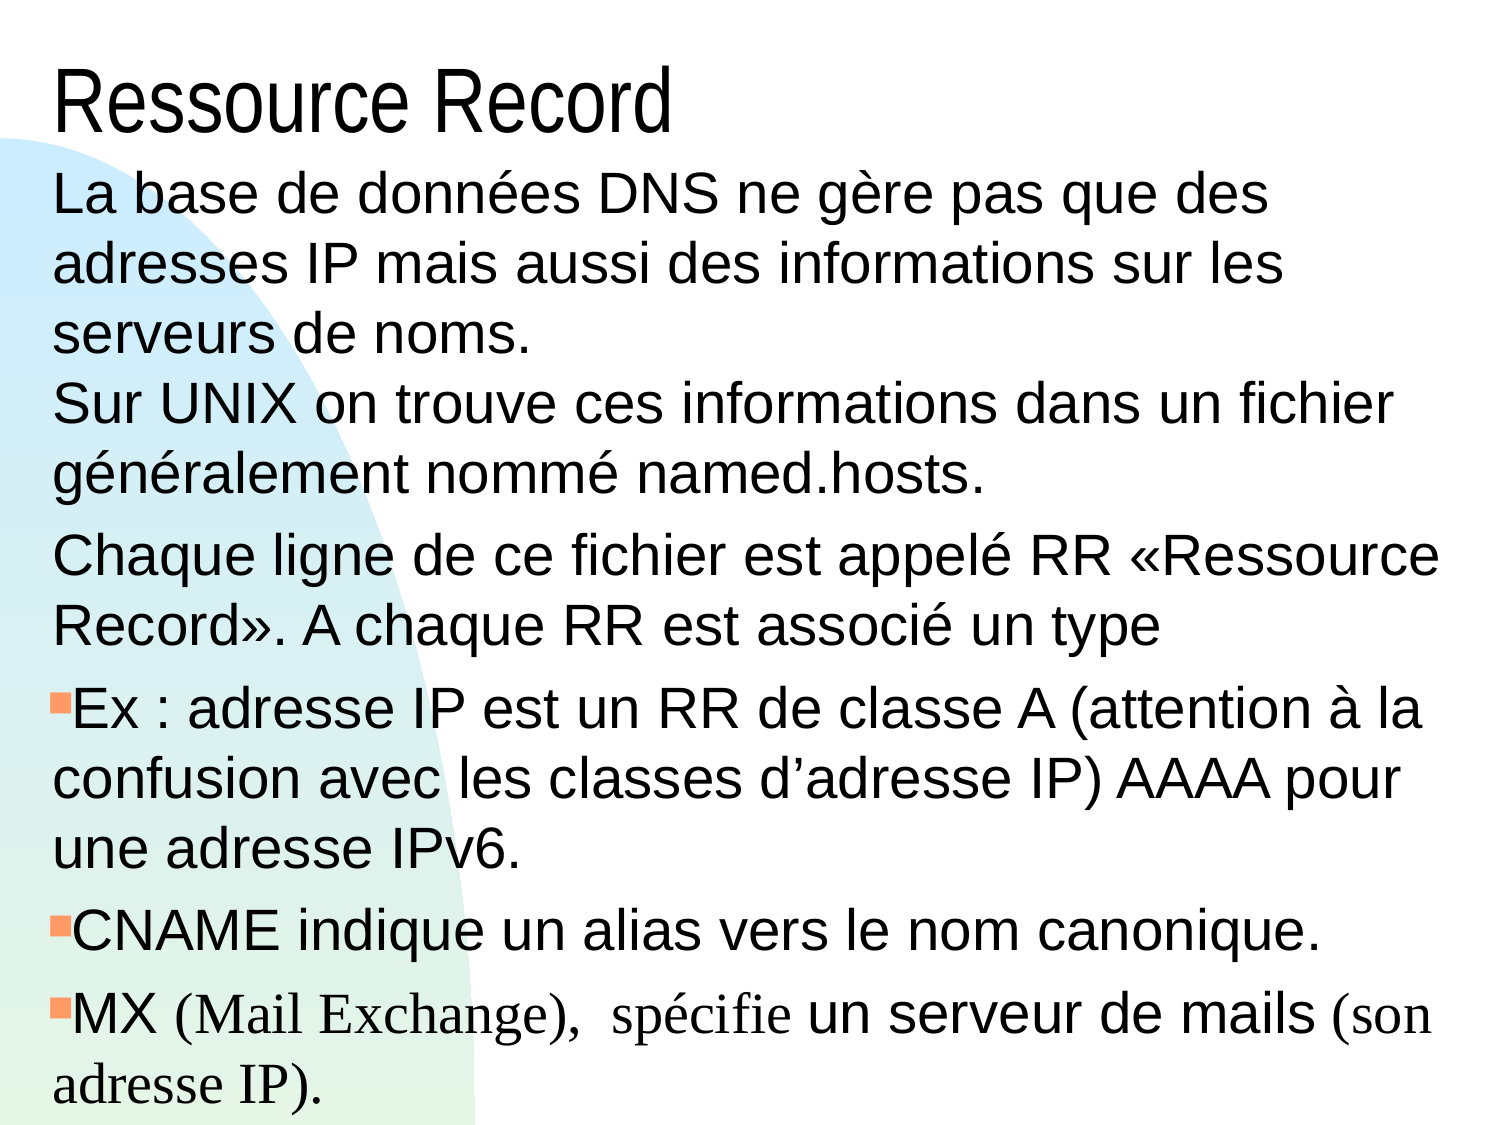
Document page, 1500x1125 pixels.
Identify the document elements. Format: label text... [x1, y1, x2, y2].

subtitle La base de données DNS ne gère pas que des adresses IP mais aussi des informations sur les serveurs de noms. Sur UNIX on trouve ces informations dans un fichier généralement nommé named.hosts. Chaque ligne de ce fichier est appelé RR «Ressource Record». A chaque RR est associé un type Ex : adresse IP est un RR de classe A (attention à la confusion avec les classes d’adresse IP) AAAA pour une adresse IPv6. CNAME indique un alias vers le nom canonique. MX (Mail Exchange), spécifie un serveur de mails (son adresse IP). [37, 147, 1500, 1125]
title Ressource Record [37, 12, 1313, 147]
